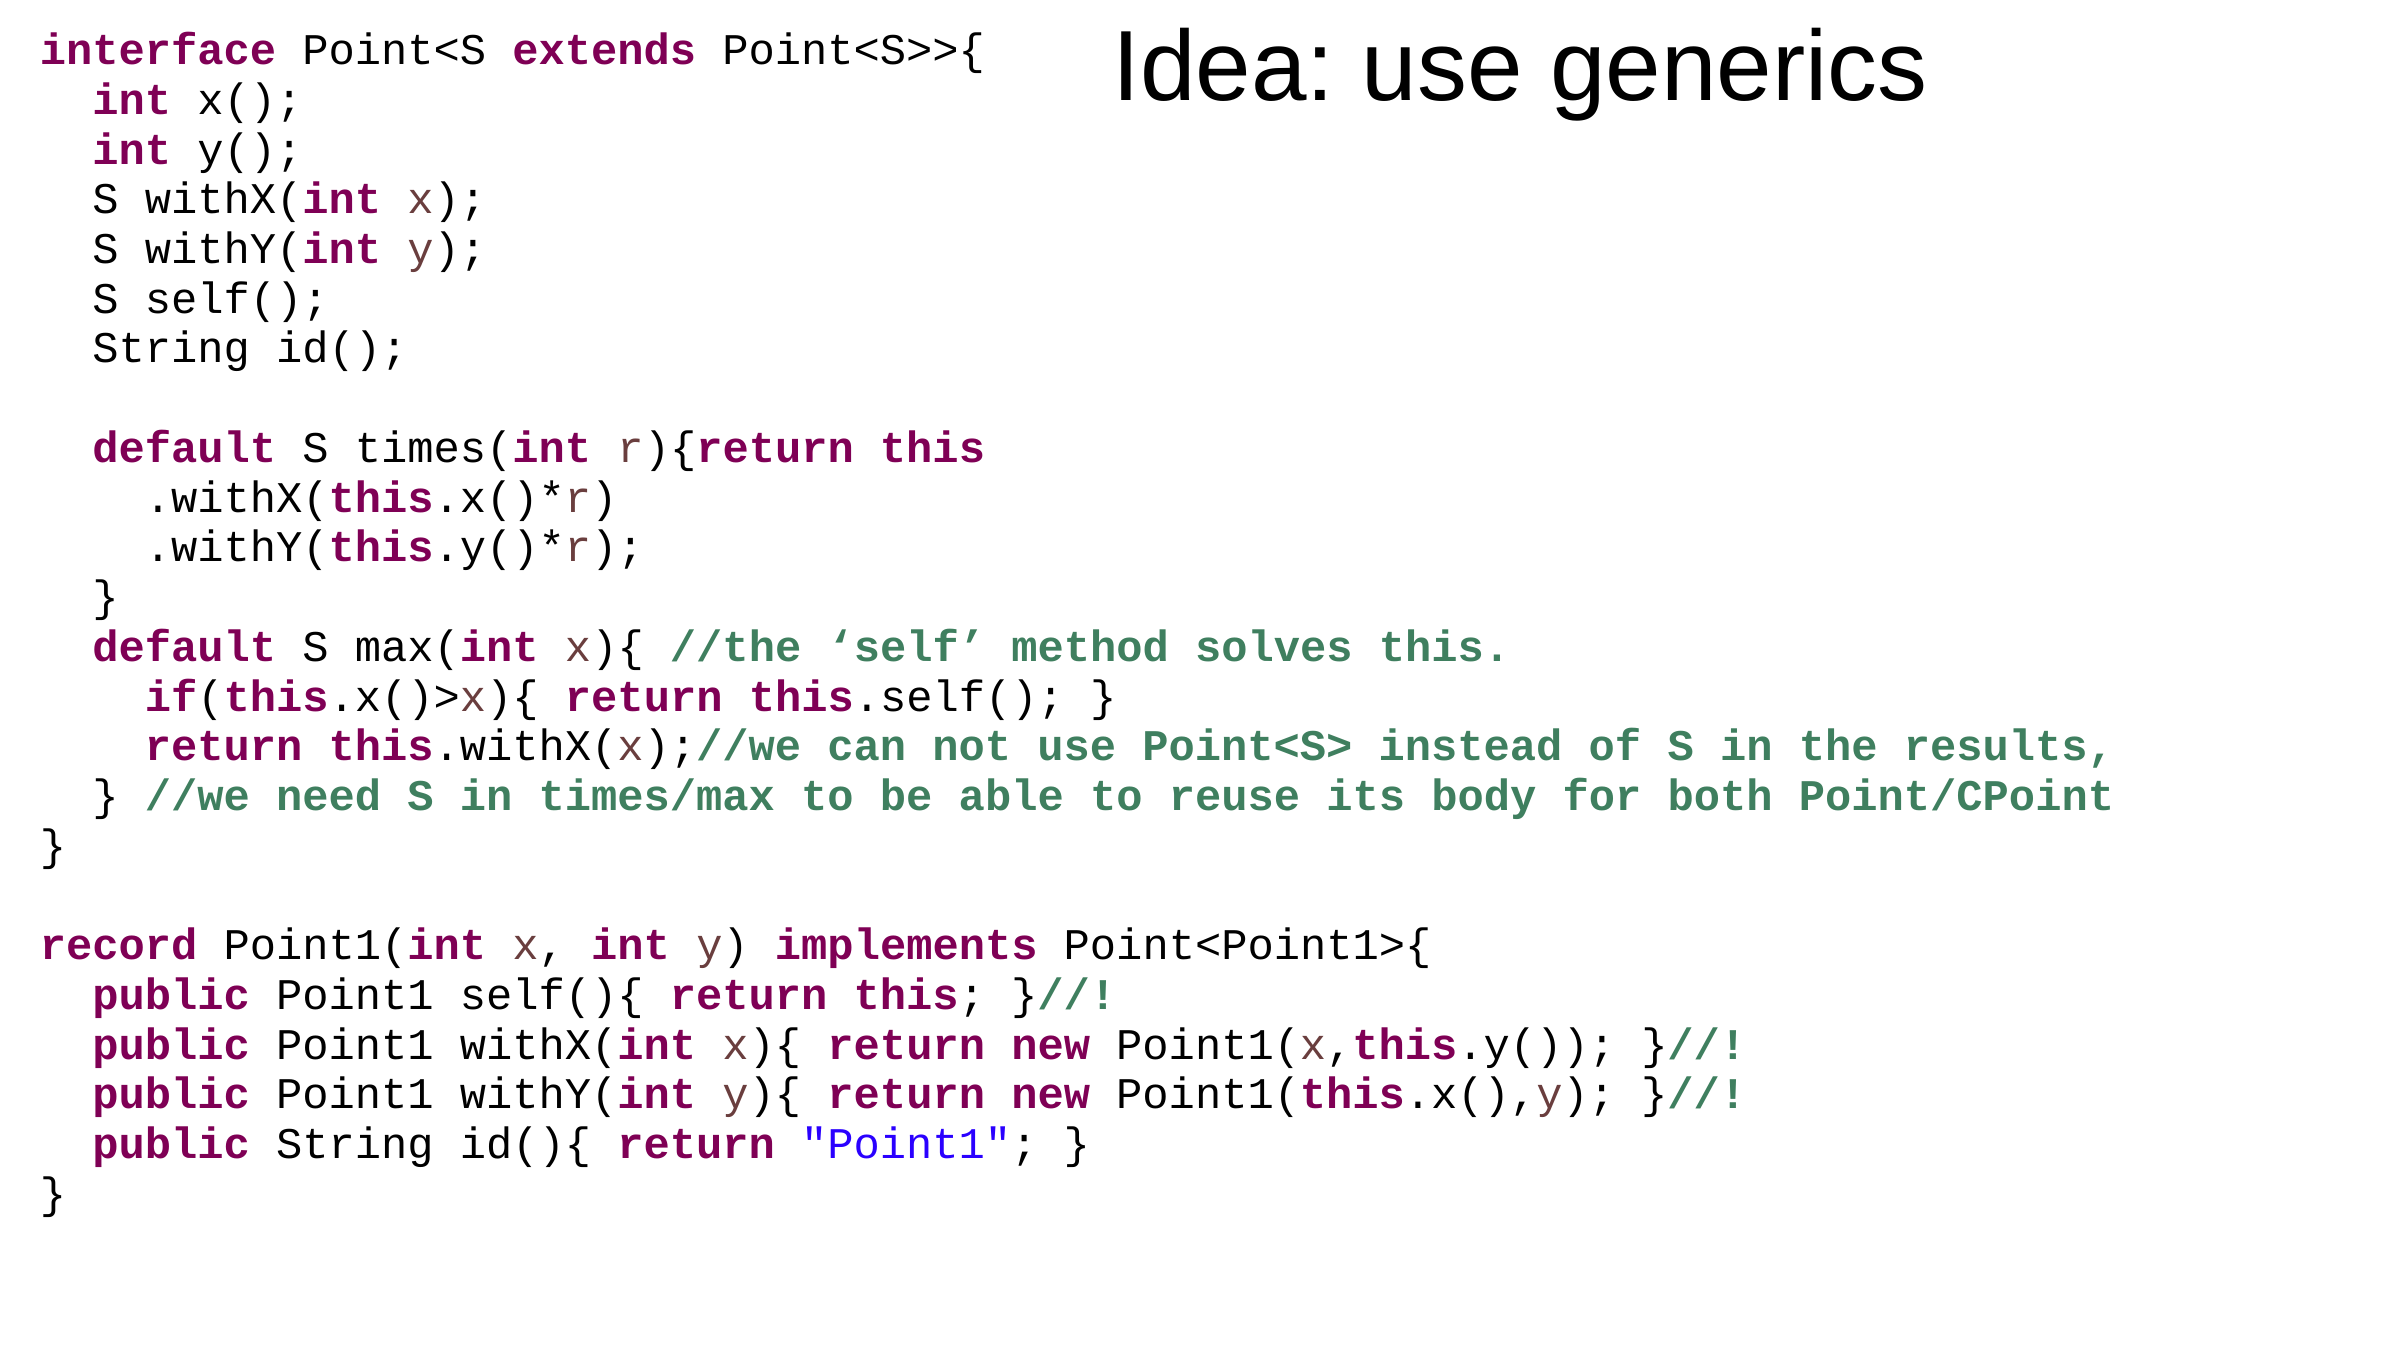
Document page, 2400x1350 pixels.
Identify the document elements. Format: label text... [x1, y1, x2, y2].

text_box interface Point<S extends Point<S>>{ int x(); int y(); S withX(int x); S withY(int y); S self(); String id(); default S times(int r){return this .withX(this.x()*r) .withY(this.y()*r); } default S max(int x){ //the ‘self’ method solves this. if(this.x()>x){ return this.self(); } return this.withX(x);//we can not use Point<S> instead of S in the results, } //we need S in times/max to be able to reuse its body for both Point/CPoint } record Point1(int x, int y) implements Point<Point1>{ public Point1 self(){ return this; }//! public Point1 withX(int x){ return new Point1(x,this.y()); }//! public Point1 withY(int y){ return new Point1(this.x(),y); }//! public String id(){ return "Point1"; } } [25, 20, 2245, 1229]
title Idea: use generics [300, 0, 2400, 179]
